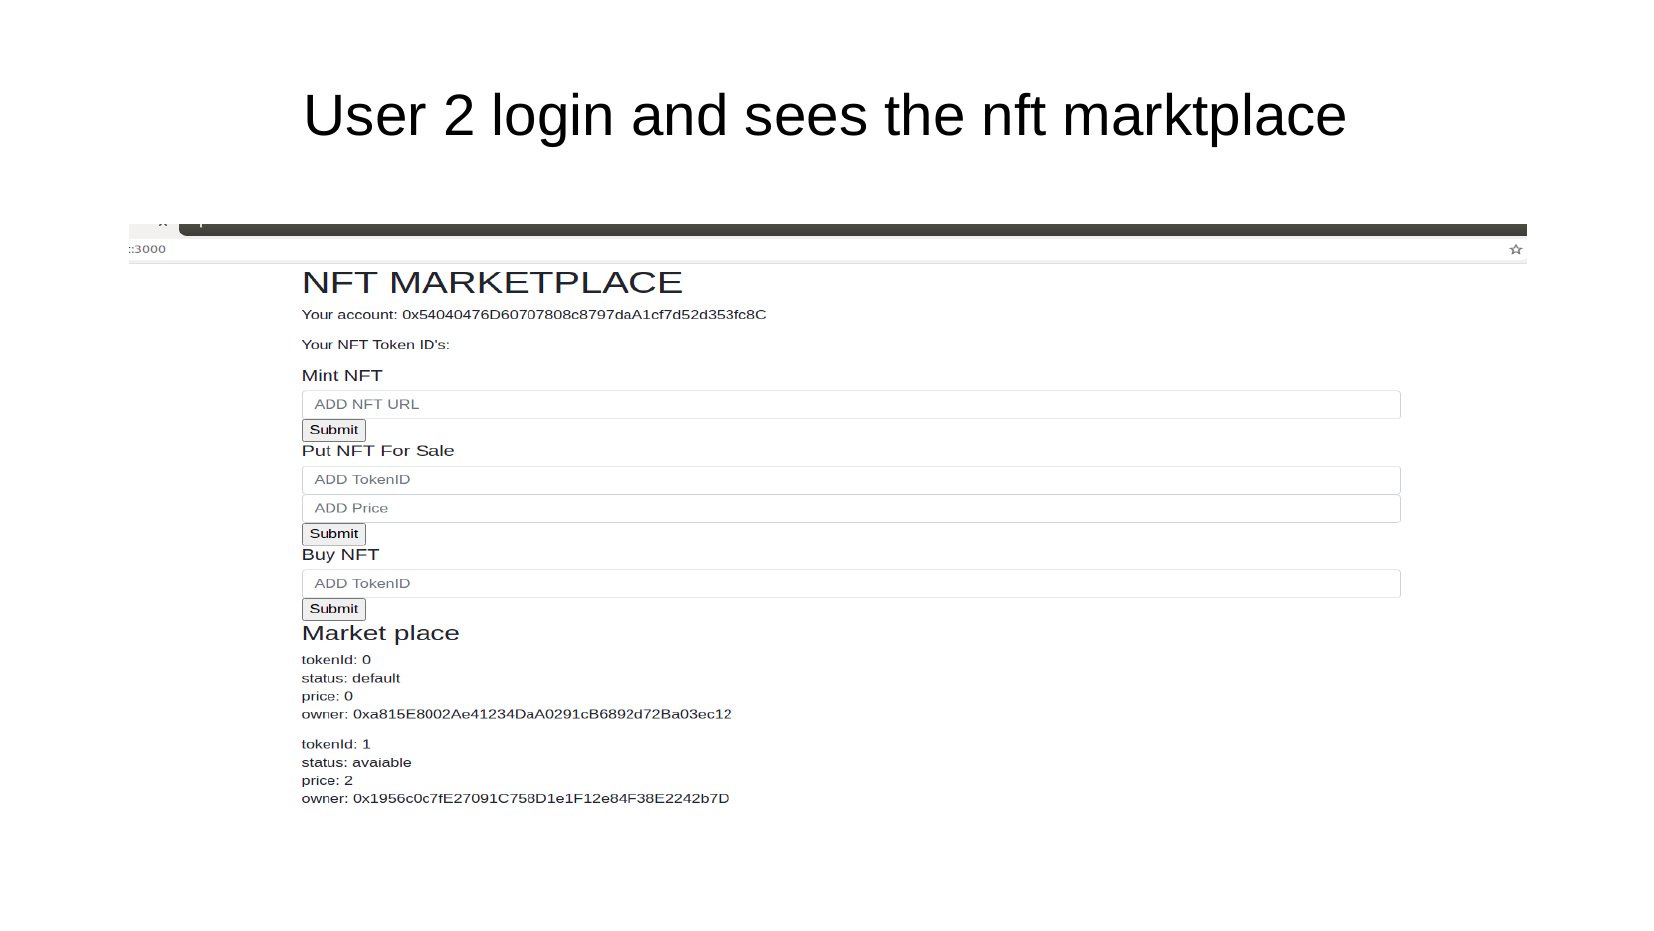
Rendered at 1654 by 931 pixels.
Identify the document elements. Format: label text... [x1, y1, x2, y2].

title User 2 login and sees the nft marktplace [82, 37, 1571, 193]
picture [129, 224, 1527, 931]
